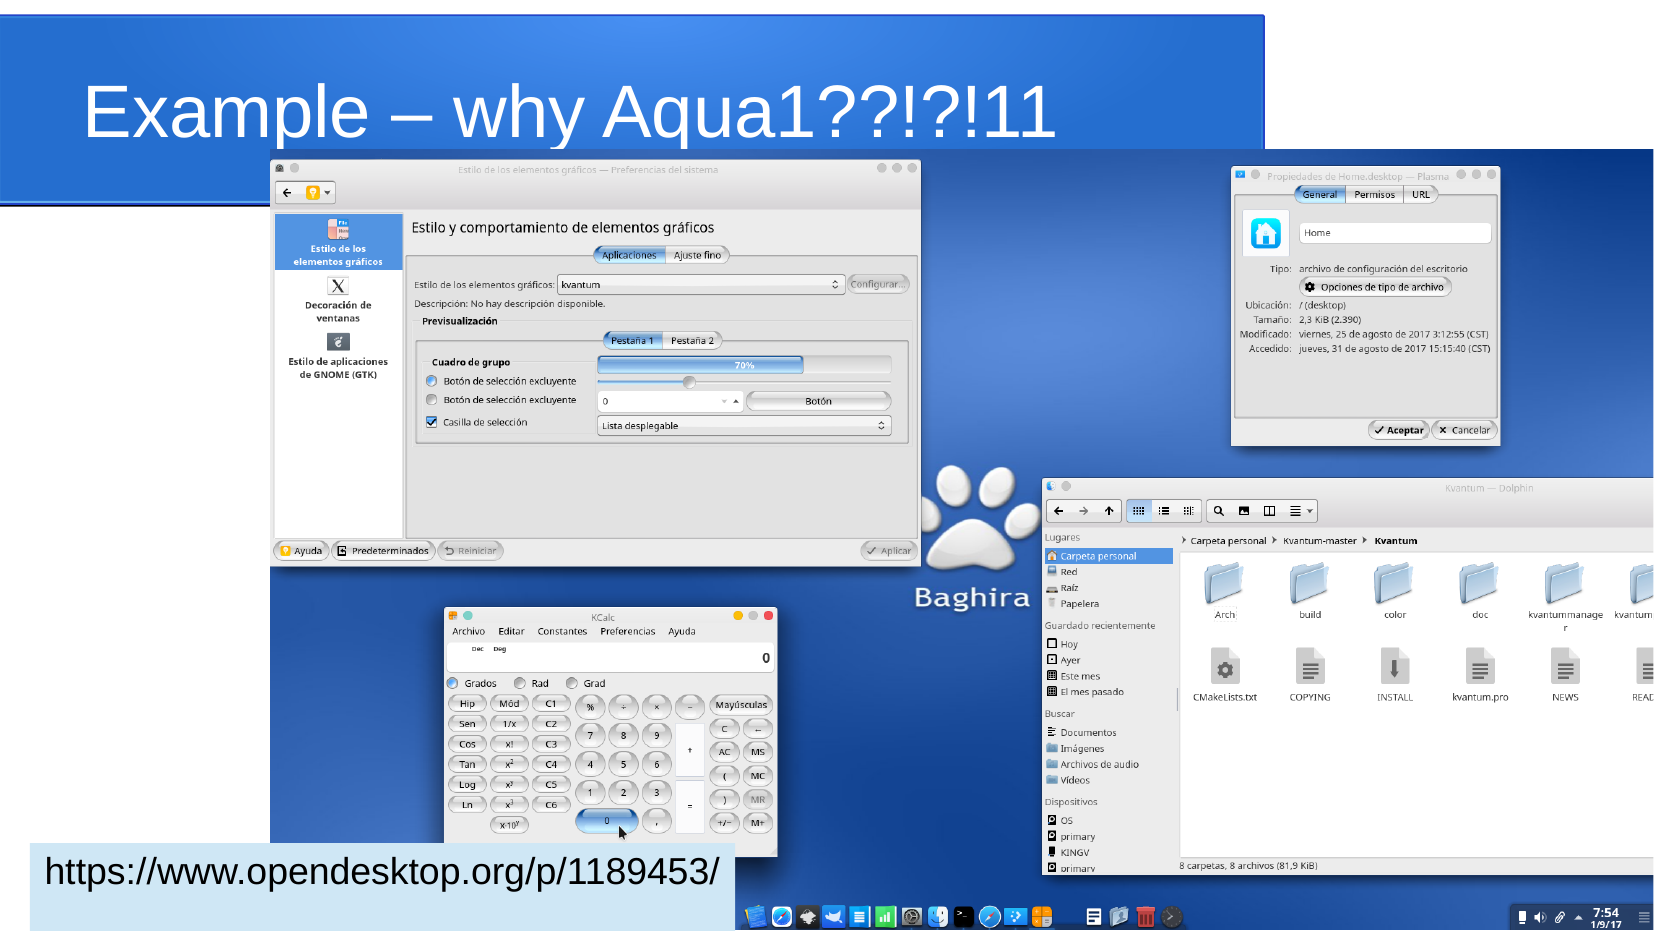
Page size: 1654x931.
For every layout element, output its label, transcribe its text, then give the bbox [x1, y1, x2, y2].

picture [270, 149, 1654, 931]
title Example – why Aqua1??!?!11 [82, 35, 1235, 189]
text_box https://www.opendesktop.org/p/1189453/ [29, 843, 736, 931]
